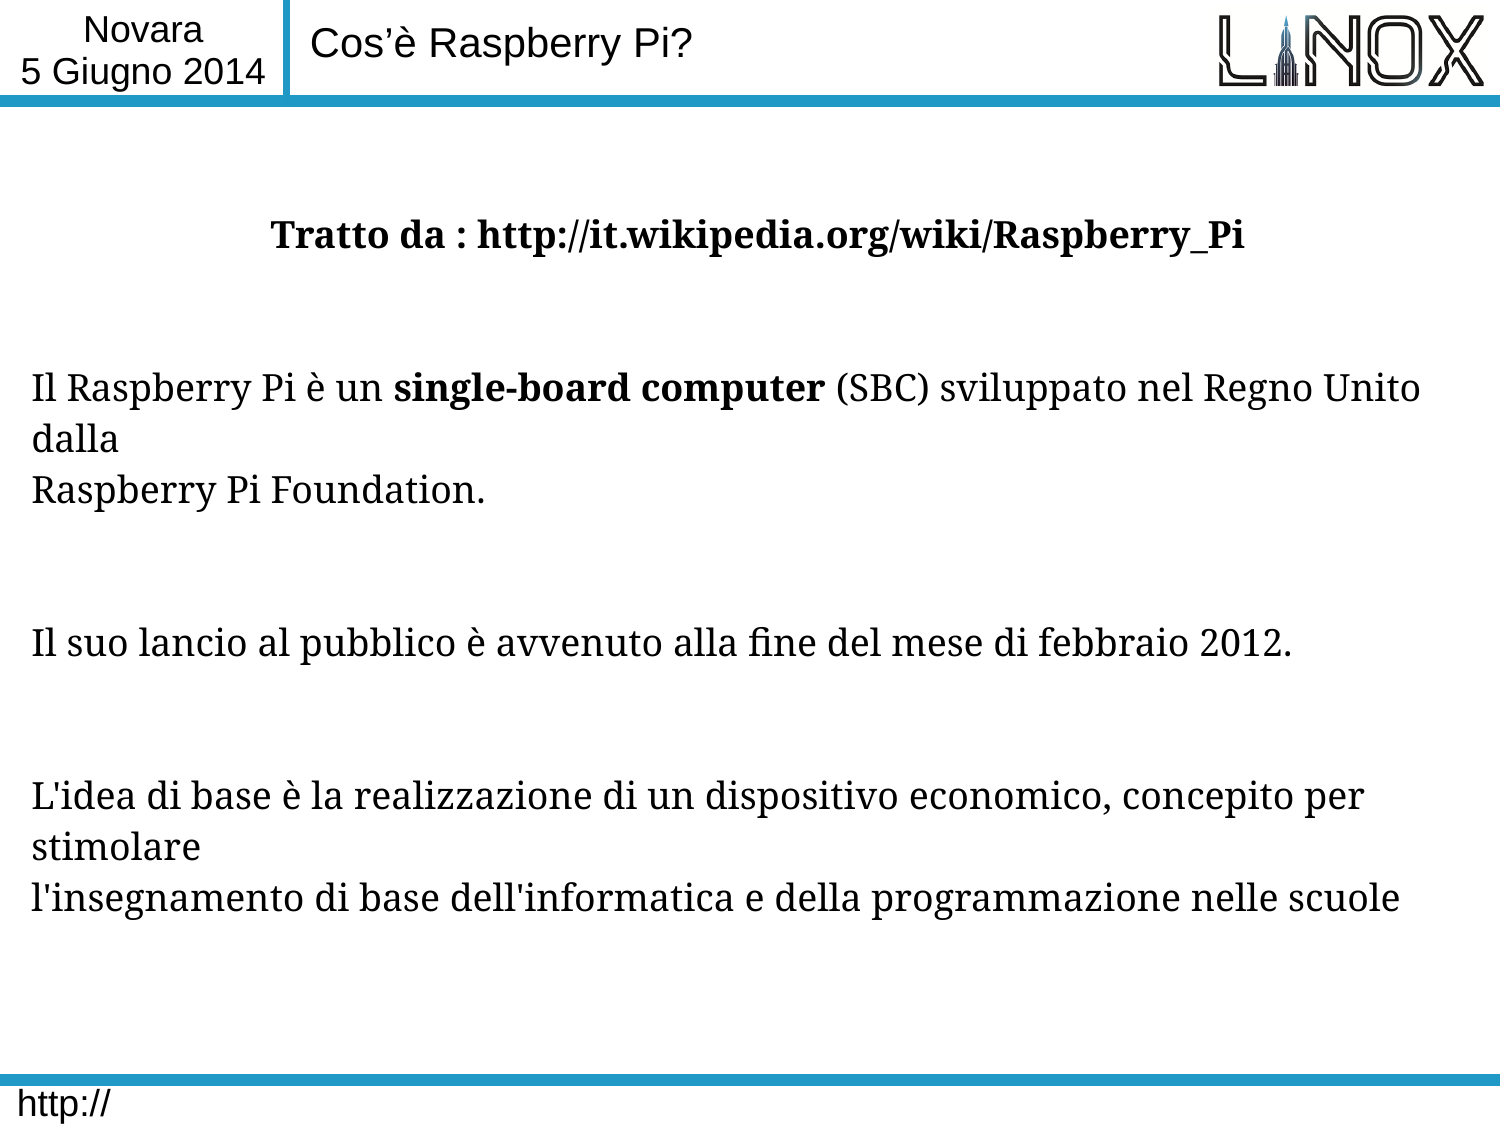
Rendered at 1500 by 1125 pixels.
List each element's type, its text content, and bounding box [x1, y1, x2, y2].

list Cos’è Raspberry Pi? [295, 11, 1321, 87]
picture [0, 0, 1500, 107]
picture [0, 1074, 1500, 1086]
text_box Tratto da : http://it.wikipedia.org/wiki/Raspberry_Pi Il Raspberry Pi è un single-board computer (SBC) sviluppato nel Regno Unito dalla Raspberry Pi Foundation. Il suo lancio al pubblico è avvenuto alla fine del mese di febbraio 2012. L'idea di base è la realizzazione di un dispositivo economico, concepito per stimolare l'insegnamento di base dell'informatica e della programmazione nelle scuole [16, 200, 1500, 1043]
